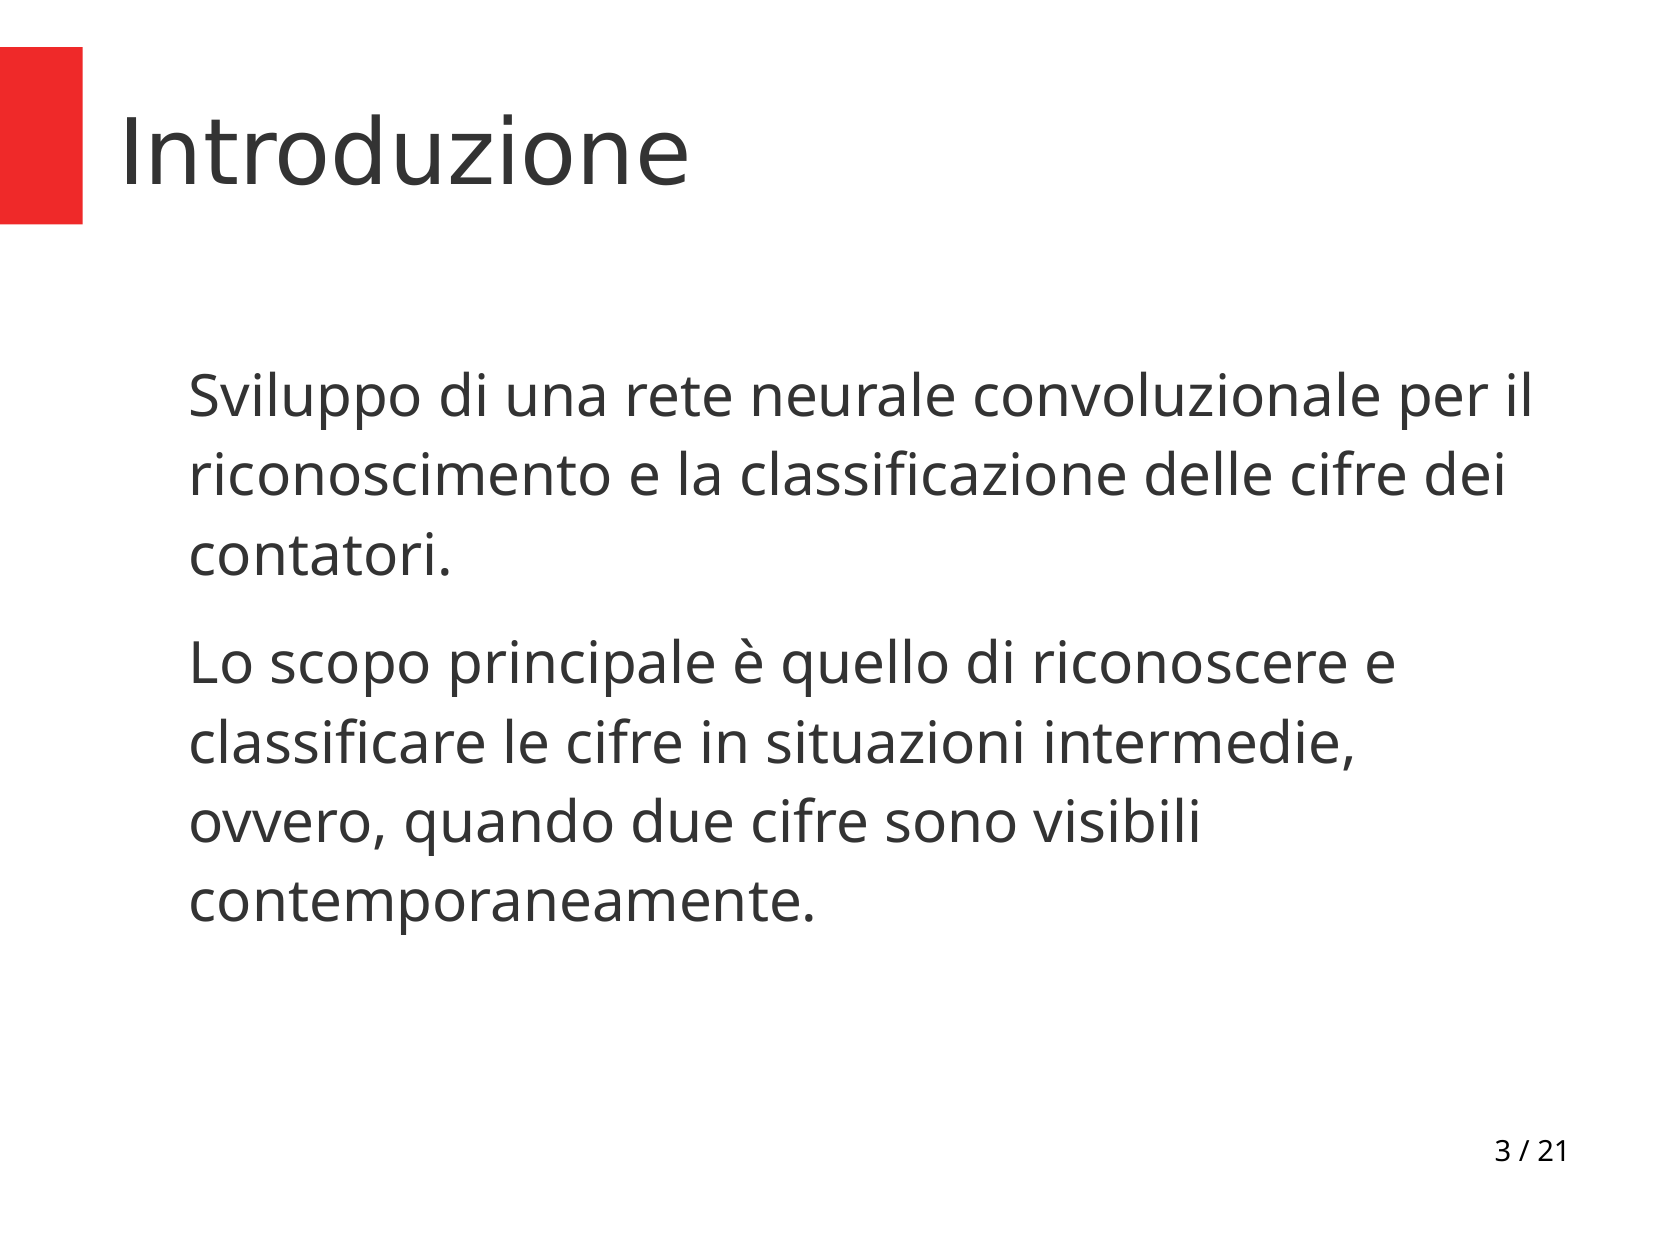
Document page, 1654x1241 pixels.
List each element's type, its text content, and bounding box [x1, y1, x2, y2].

list Sviluppo di una rete neurale convoluzionale per il riconoscimento e la classificazione delle cifre dei contatori. Lo scopo principale è quello di riconoscere e classificare le cifre in situazioni intermedie, ovvero, quando due cifre sono visibili contemporaneamente. [118, 354, 1536, 1074]
title Introduzione [118, 49, 1571, 257]
